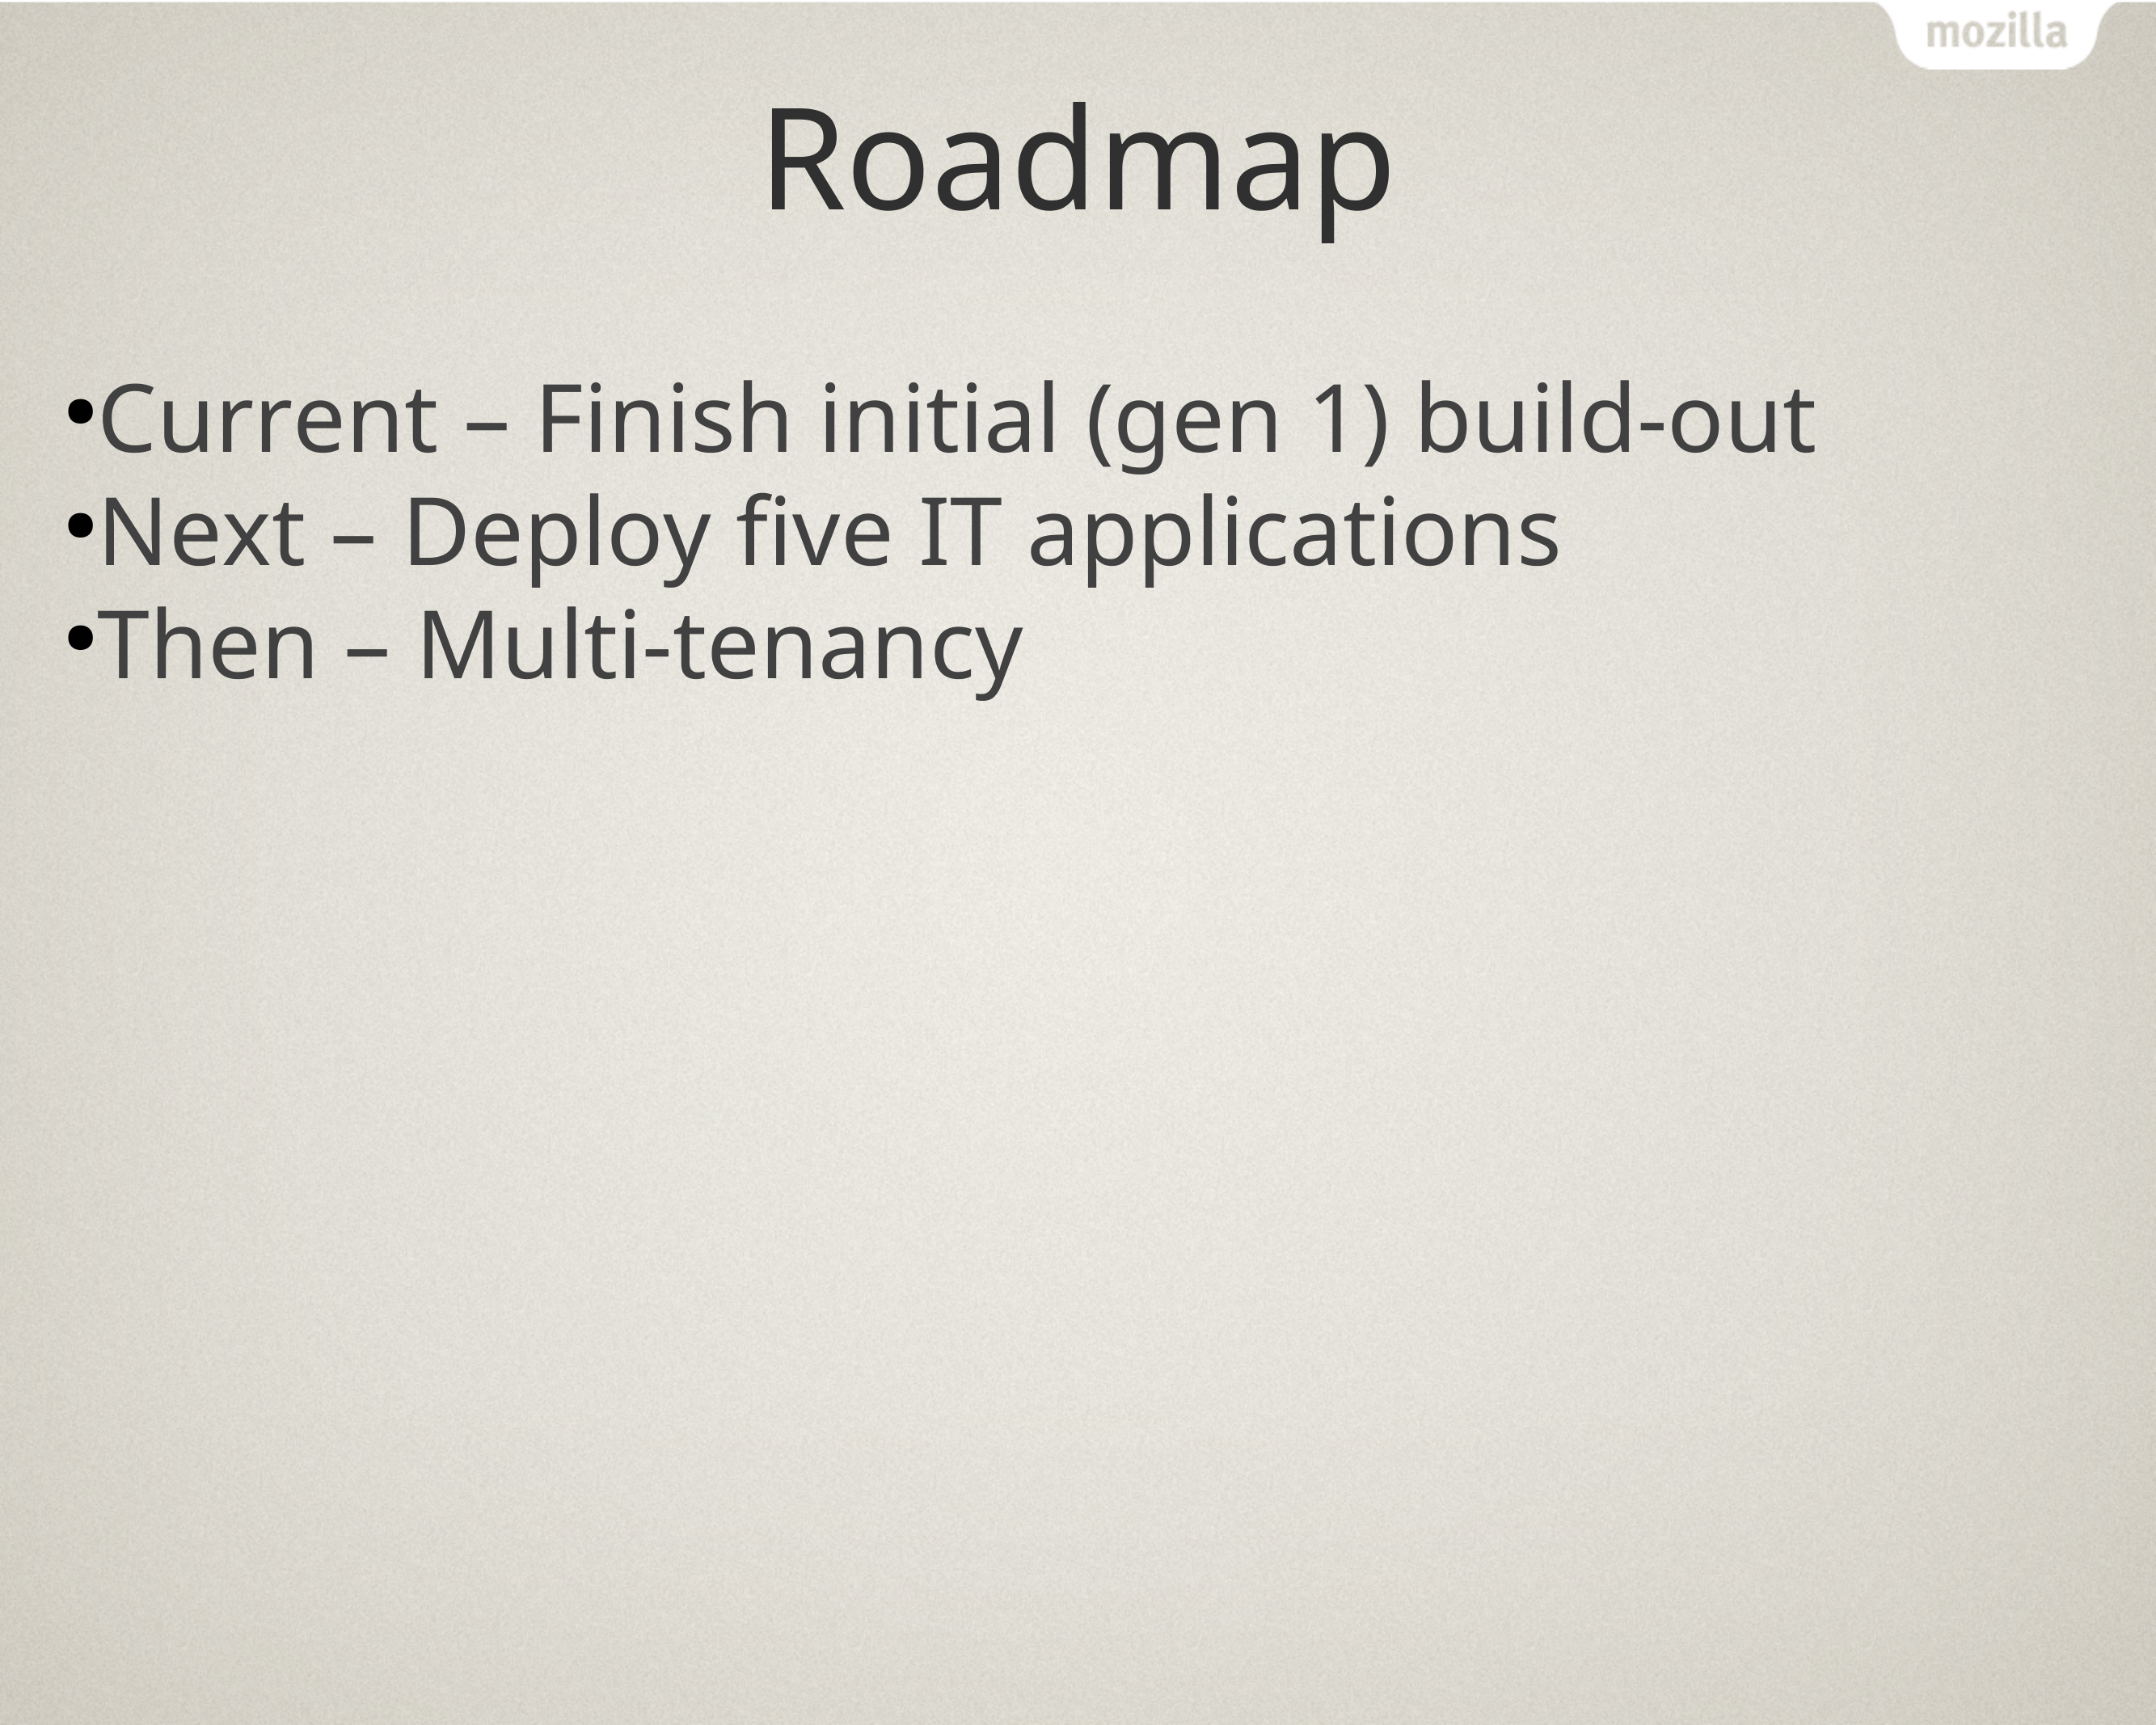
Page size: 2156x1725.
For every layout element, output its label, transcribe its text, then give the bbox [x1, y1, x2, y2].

text_box Current – Finish initial (gen 1) build-out Next – Deploy five IT applications Then – Multi-tenancy [51, 352, 1953, 703]
picture [0, 0, 2156, 1725]
title Roadmap [58, 38, 2097, 268]
